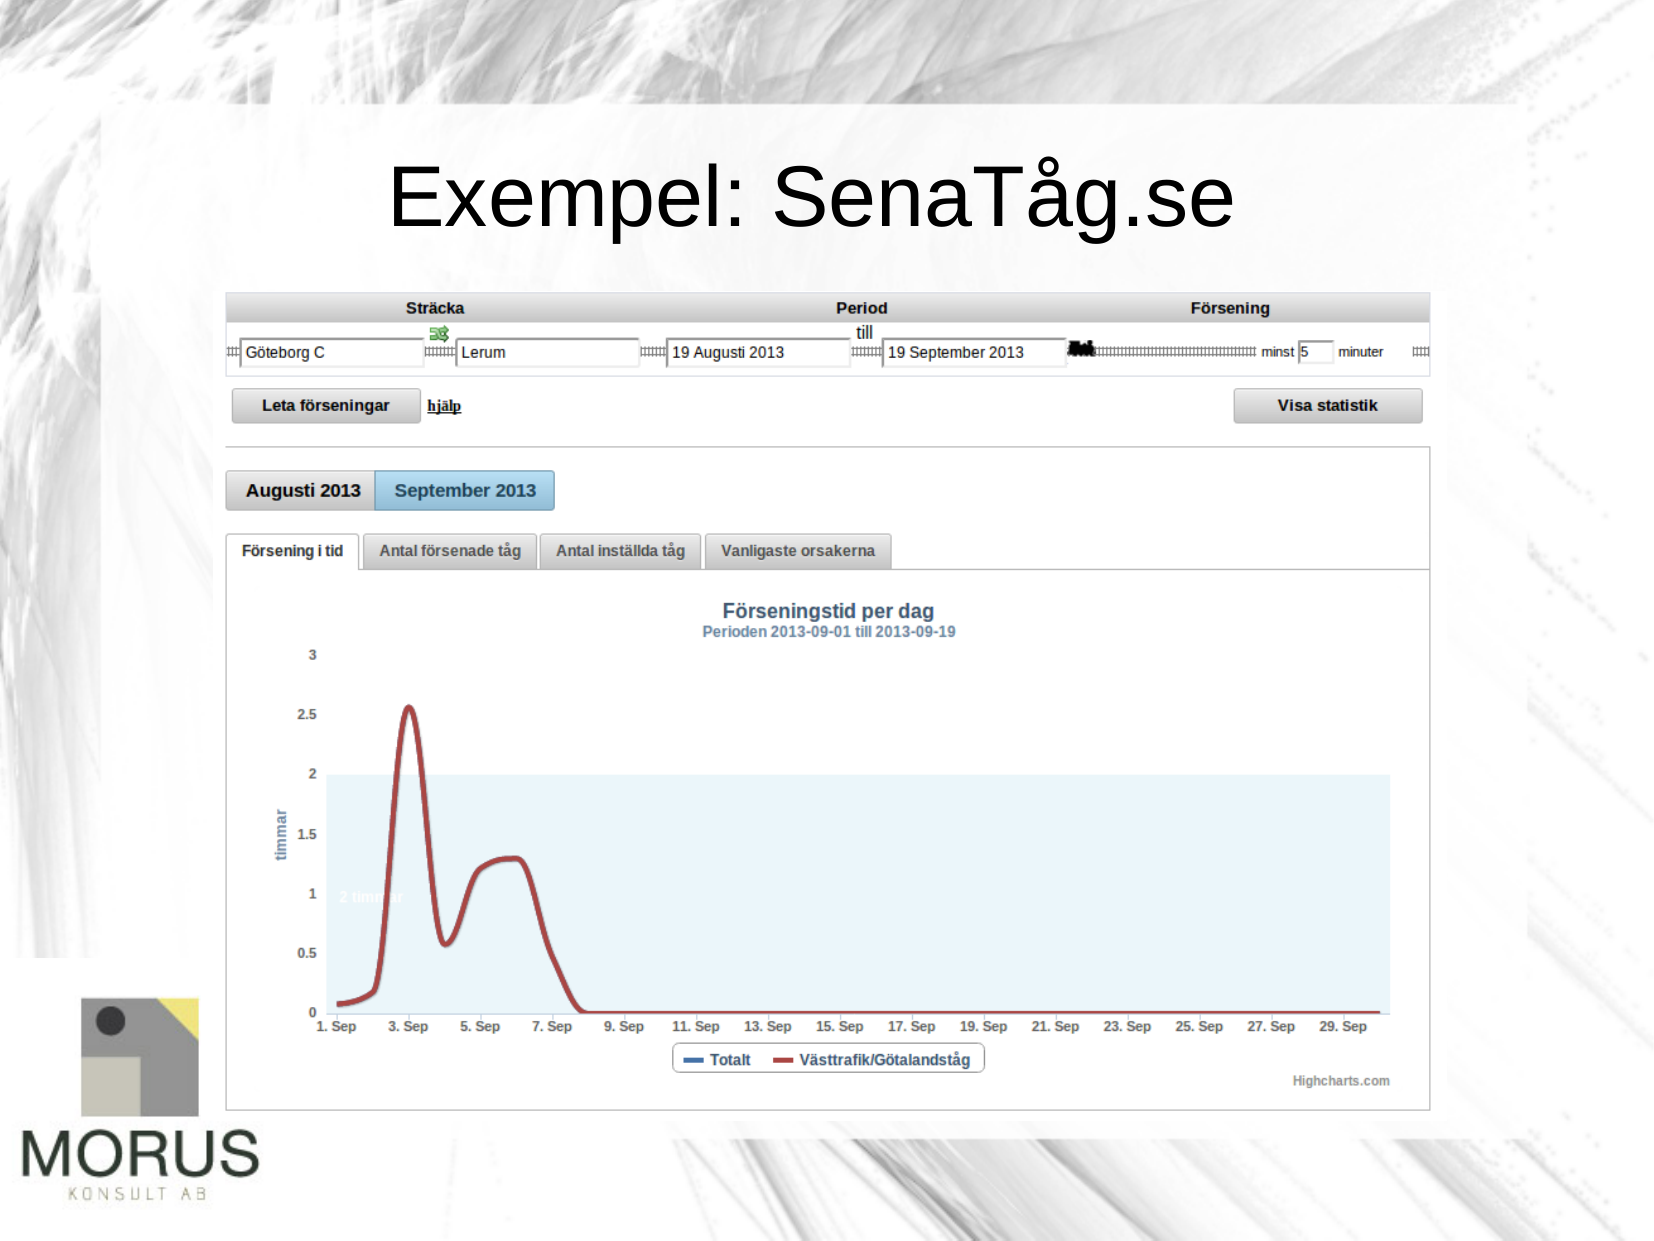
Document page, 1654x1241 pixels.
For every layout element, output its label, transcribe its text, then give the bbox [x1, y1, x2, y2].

title Exempel: SenaTåg.se [118, 112, 1506, 281]
picture [0, 0, 1654, 1241]
